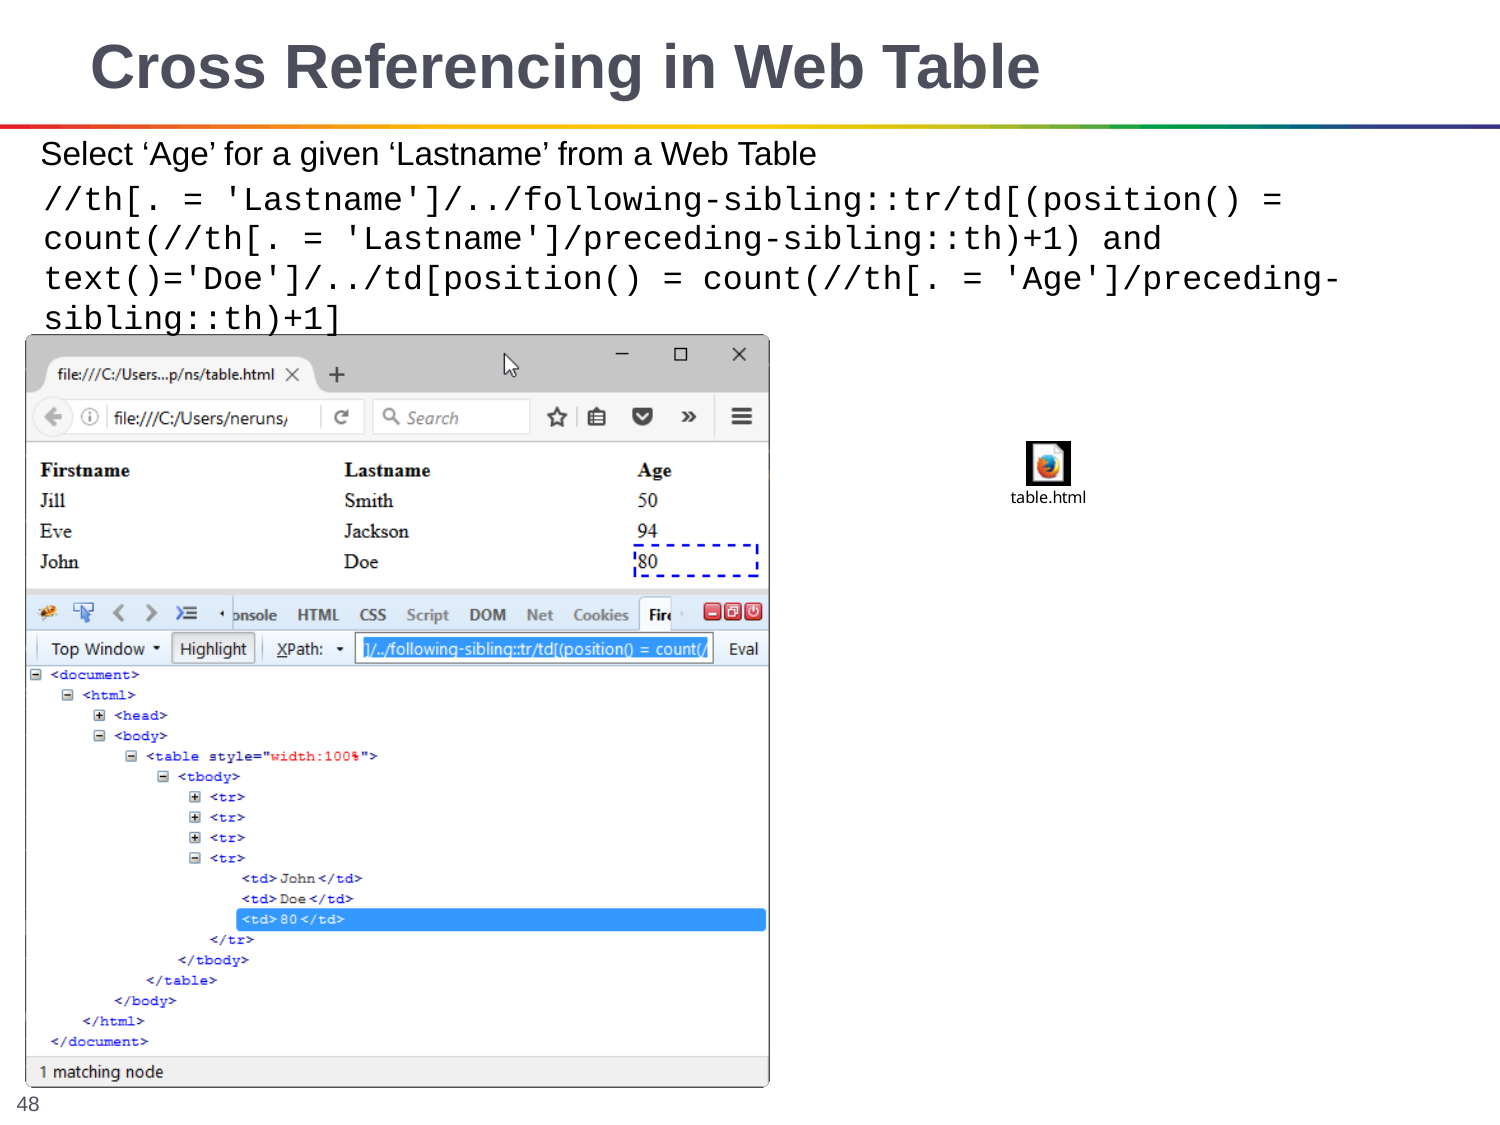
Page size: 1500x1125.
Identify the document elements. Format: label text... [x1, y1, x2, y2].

title Cross Referencing in Web Table [75, 17, 1425, 109]
text_box //th[. = 'Lastname']/../following-sibling::tr/td[(position() = count(//th[. = 'Lastname']/preceding-sibling::th)+1) and text()='Doe']/../td[position() = count(//th[. = 'Age']/preceding-sibling::th)+1] [28, 180, 1500, 344]
picture [25, 334, 770, 1088]
chart [1002, 441, 1094, 514]
text_box Select ‘Age’ for a given ‘Lastname’ from a Web Table [25, 124, 1500, 180]
